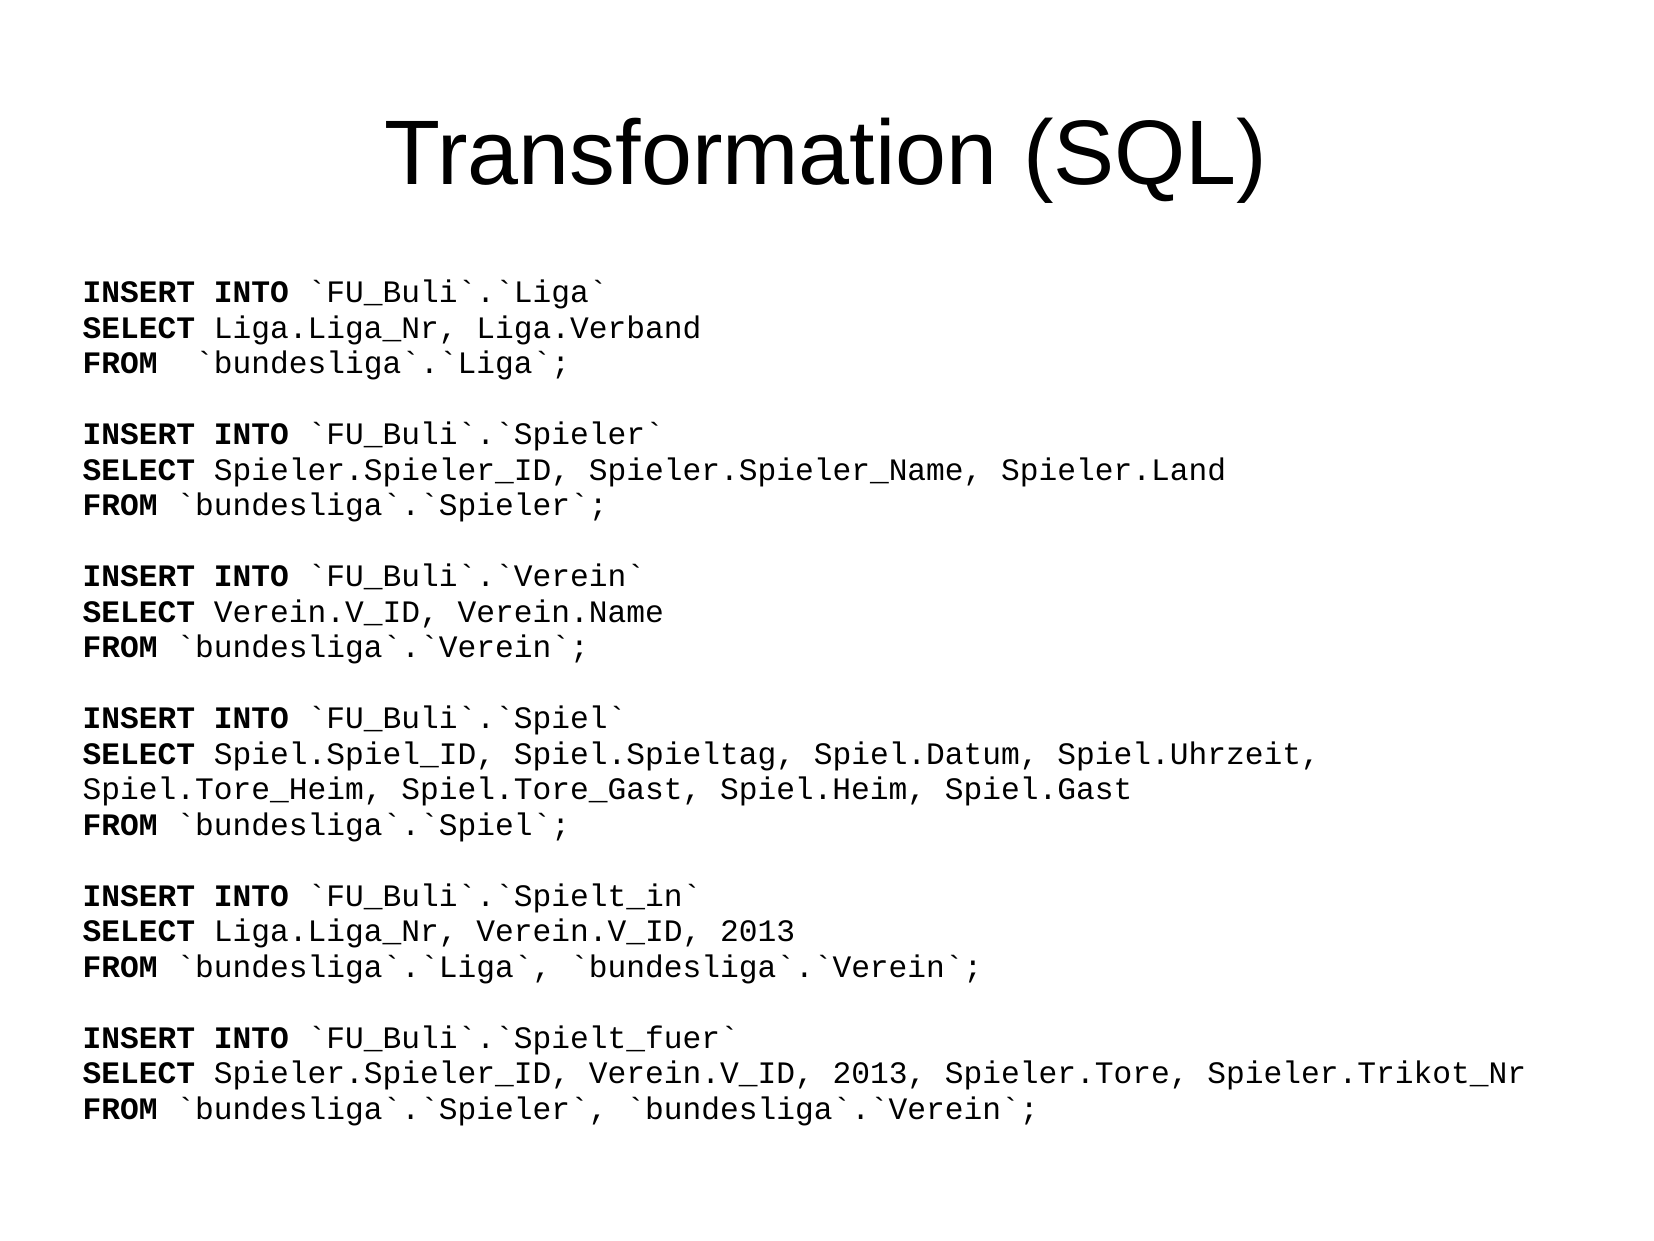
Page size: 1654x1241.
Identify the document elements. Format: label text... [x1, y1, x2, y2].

title Transformation (SQL) [82, 49, 1571, 257]
subtitle INSERT INTO `FU_Buli`.`Liga` SELECT Liga.Liga_Nr, Liga.Verband FROM `bundesliga`.`Liga`; INSERT INTO `FU_Buli`.`Spieler` SELECT Spieler.Spieler_ID, Spieler.Spieler_Name, Spieler.Land FROM `bundesliga`.`Spieler`; INSERT INTO `FU_Buli`.`Verein` SELECT Verein.V_ID, Verein.Name FROM `bundesliga`.`Verein`; INSERT INTO `FU_Buli`.`Spiel` SELECT Spiel.Spiel_ID, Spiel.Spieltag, Spiel.Datum, Spiel.Uhrzeit, Spiel.Tore_Heim, Spiel.Tore_Gast, Spiel.Heim, Spiel.Gast FROM `bundesliga`.`Spiel`; INSERT INTO `FU_Buli`.`Spielt_in` SELECT Liga.Liga_Nr, Verein.V_ID, 2013 FROM `bundesliga`.`Liga`, `bundesliga`.`Verein`; INSERT INTO `FU_Buli`.`Spielt_fuer` SELECT Spieler.Spieler_ID, Verein.V_ID, 2013, Spieler.Tore, Spieler.Trikot_Nr FROM `bundesliga`.`Spieler`, `bundesliga`.`Verein`; [82, 273, 1538, 1168]
